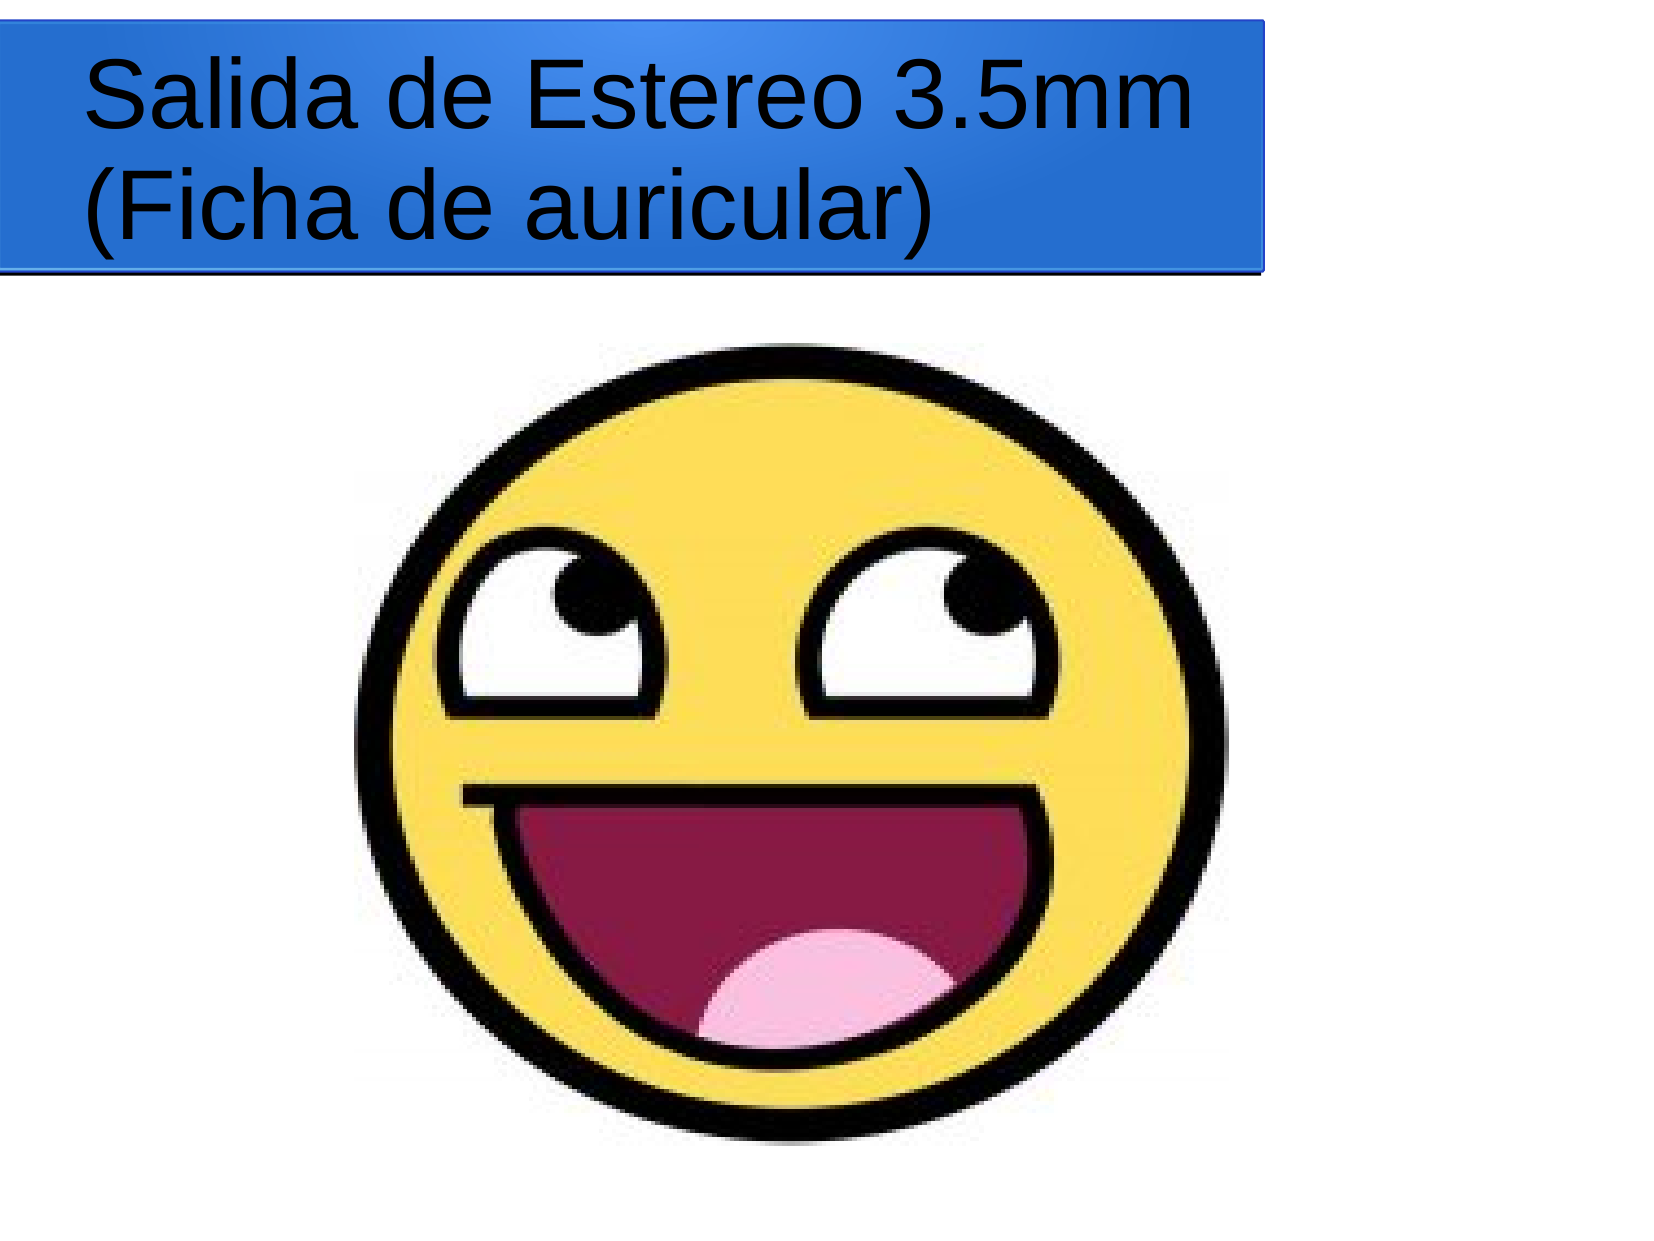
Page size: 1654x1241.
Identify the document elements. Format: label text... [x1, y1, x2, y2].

picture [354, 343, 1229, 1146]
title Salida de Estereo 3.5mm (Ficha de auricular) [82, 38, 1235, 261]
